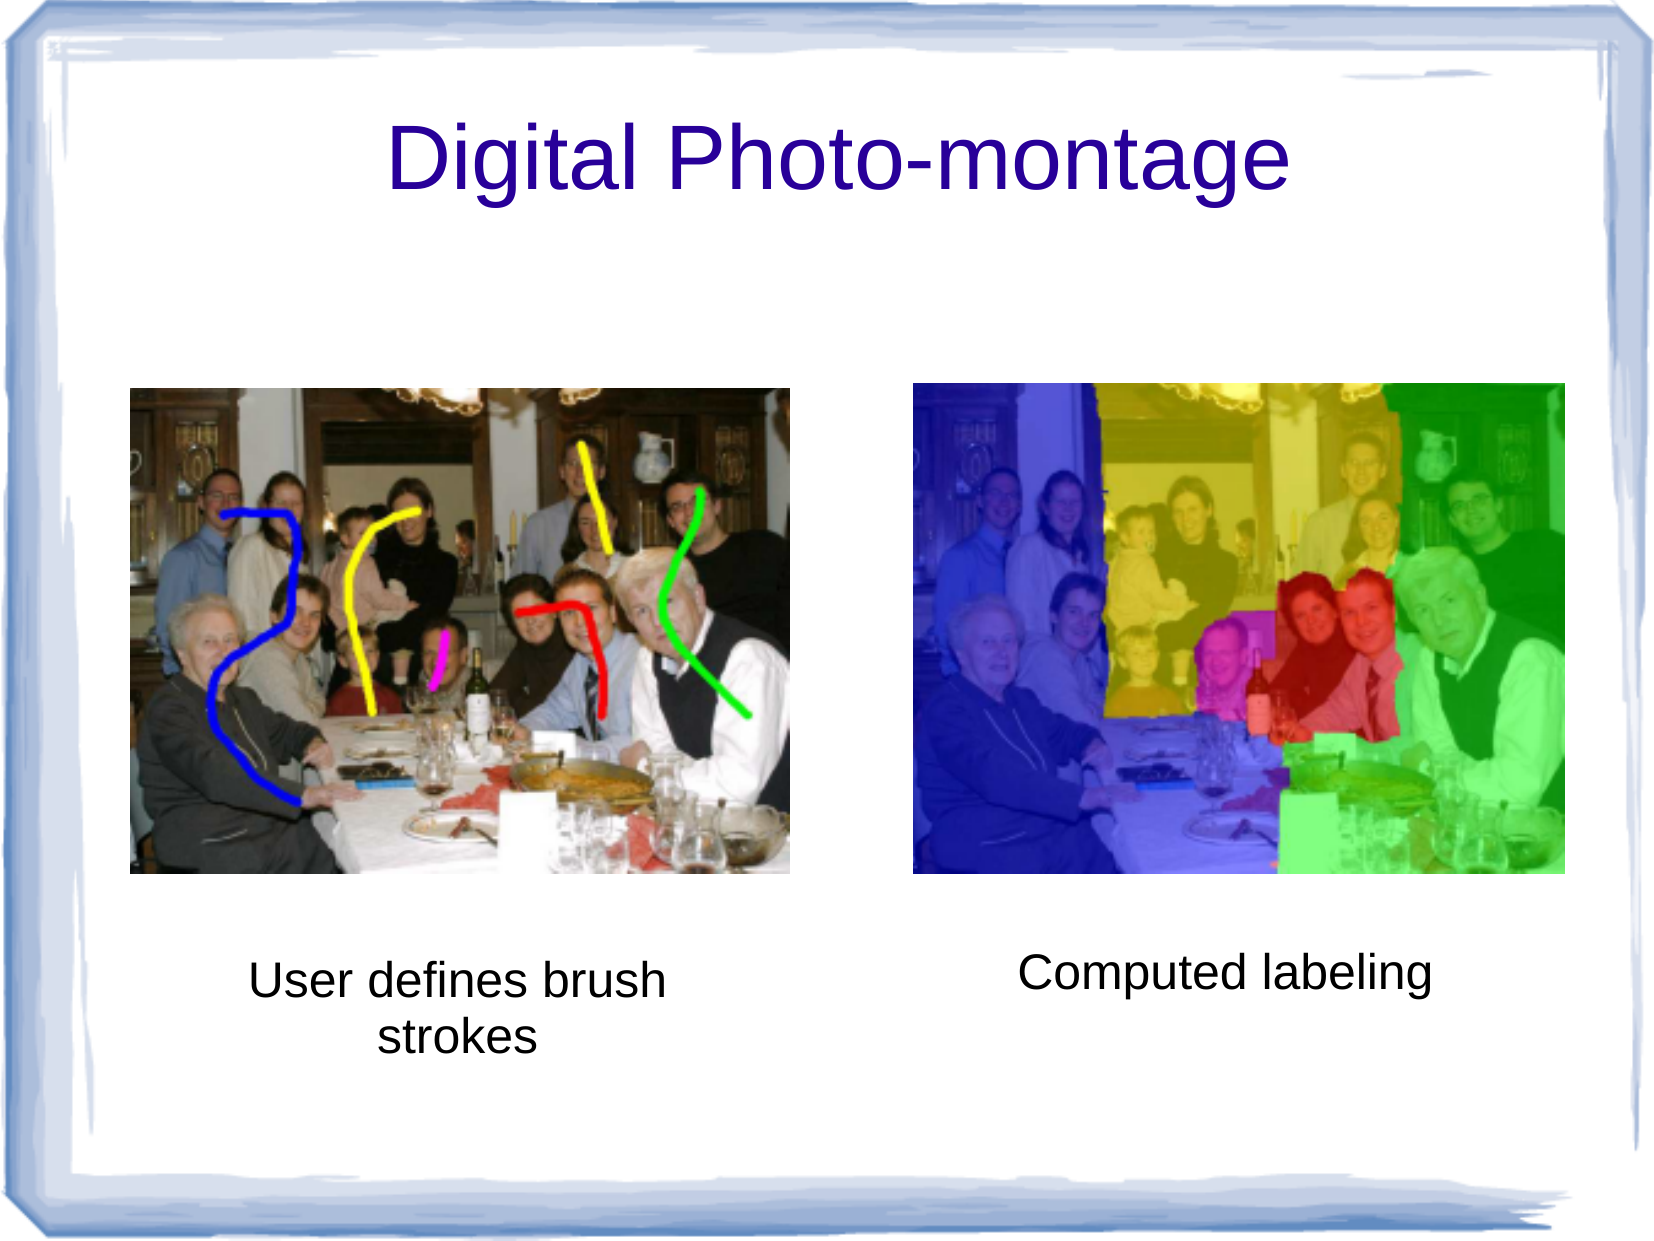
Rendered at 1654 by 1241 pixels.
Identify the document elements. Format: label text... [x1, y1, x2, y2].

picture [913, 383, 1565, 874]
text_box Computed labeling [944, 936, 1506, 1008]
text_box User defines brush strokes [177, 944, 739, 1076]
title Digital Photo-montage [82, 49, 1571, 257]
picture [130, 388, 790, 874]
